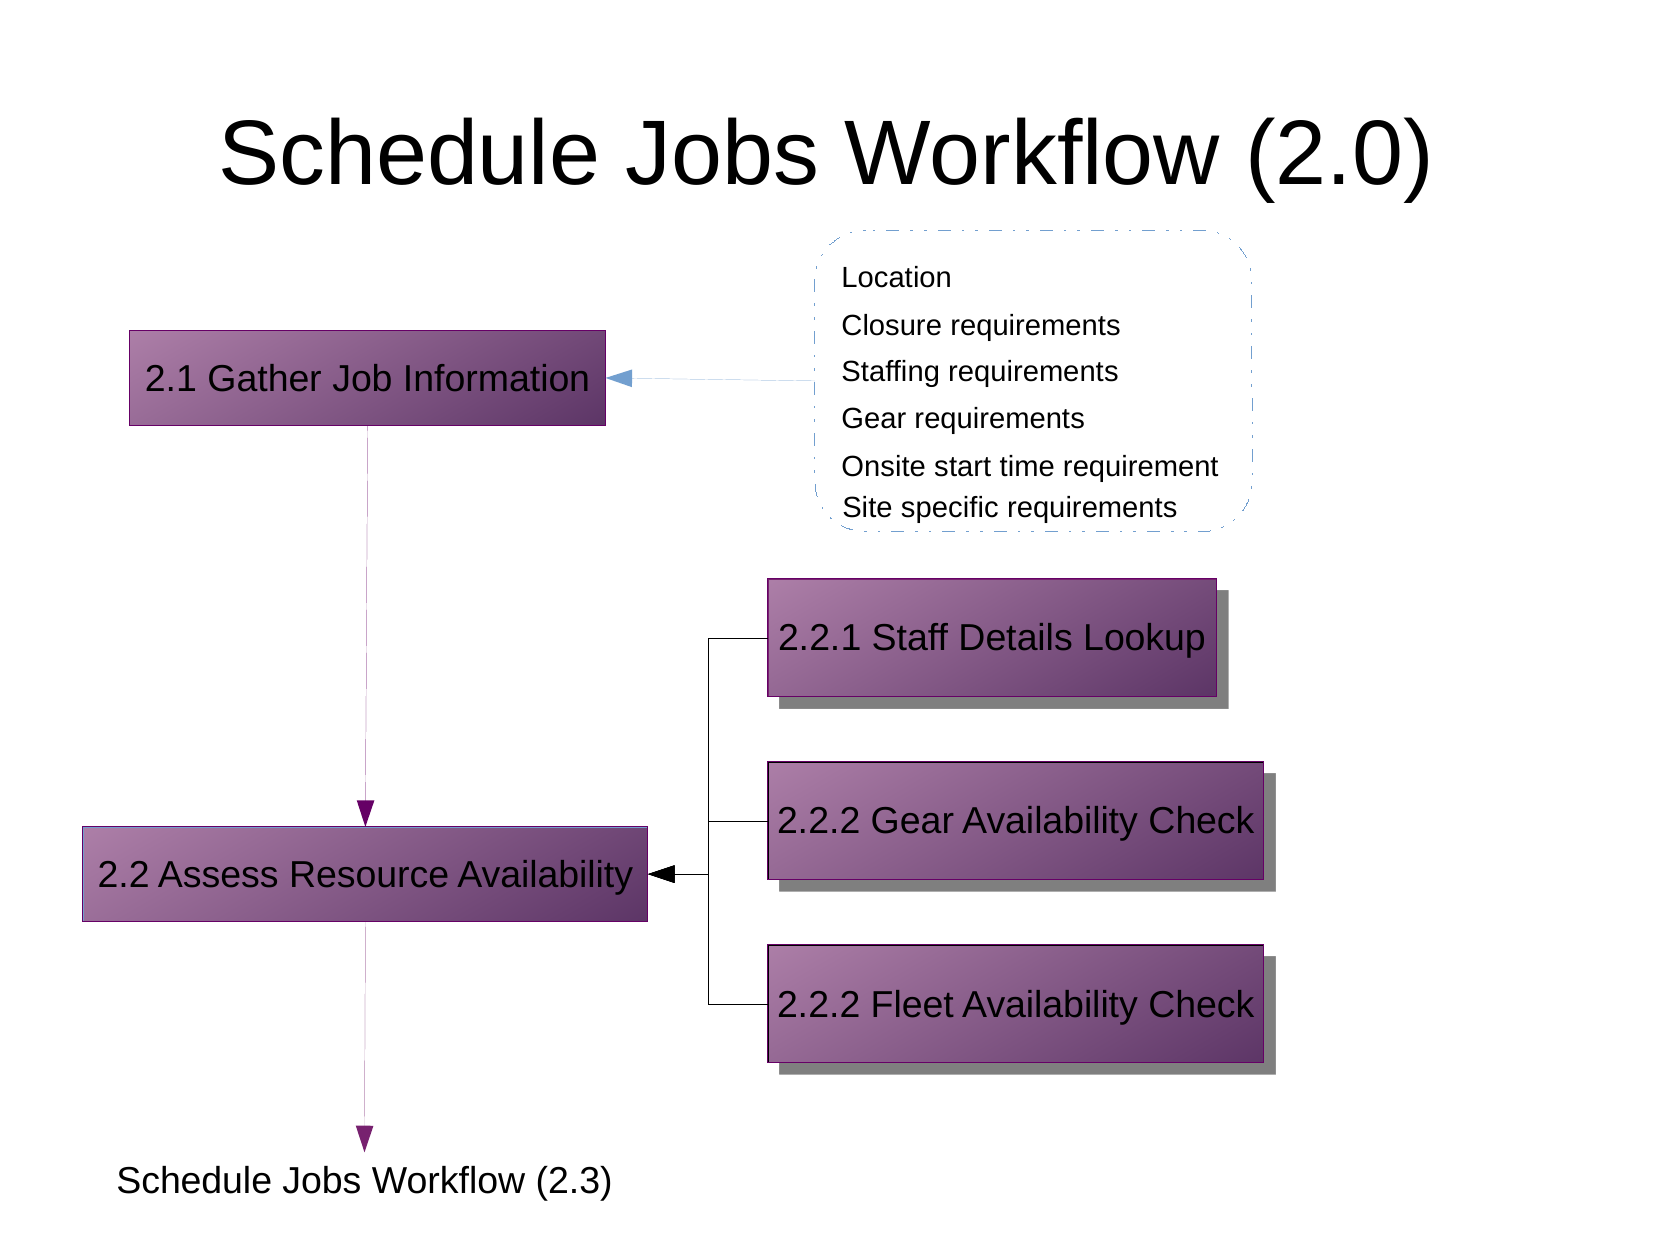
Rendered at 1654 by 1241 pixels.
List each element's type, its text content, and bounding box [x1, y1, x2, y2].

text_box [129, 330, 606, 426]
text_box Staffing requirements [826, 348, 1135, 396]
text_box [814, 257, 827, 514]
text_box [968, 257, 1253, 532]
text_box Site specific requirements [827, 483, 1193, 532]
text_box 2.2.2 Gear Availability Check [767, 761, 1264, 880]
text_box 2.2.2 Fleet Availability Check [767, 944, 1264, 1063]
text_box Closure requirements [826, 301, 1137, 396]
text_box 2.2.1 Staff Details Lookup [767, 578, 1217, 697]
text_box Gear requirements [826, 394, 1101, 442]
text_box Location [826, 253, 968, 301]
text_box 2.1 Gather Job Information [130, 349, 606, 407]
text_box Schedule Jobs Workflow (2.3) [101, 1152, 628, 1210]
text_box Onsite start time requirement [826, 442, 1235, 490]
text_box 2.2 Assess Resource Availability [82, 826, 648, 922]
title Schedule Jobs Workflow (2.0) [82, 49, 1571, 257]
